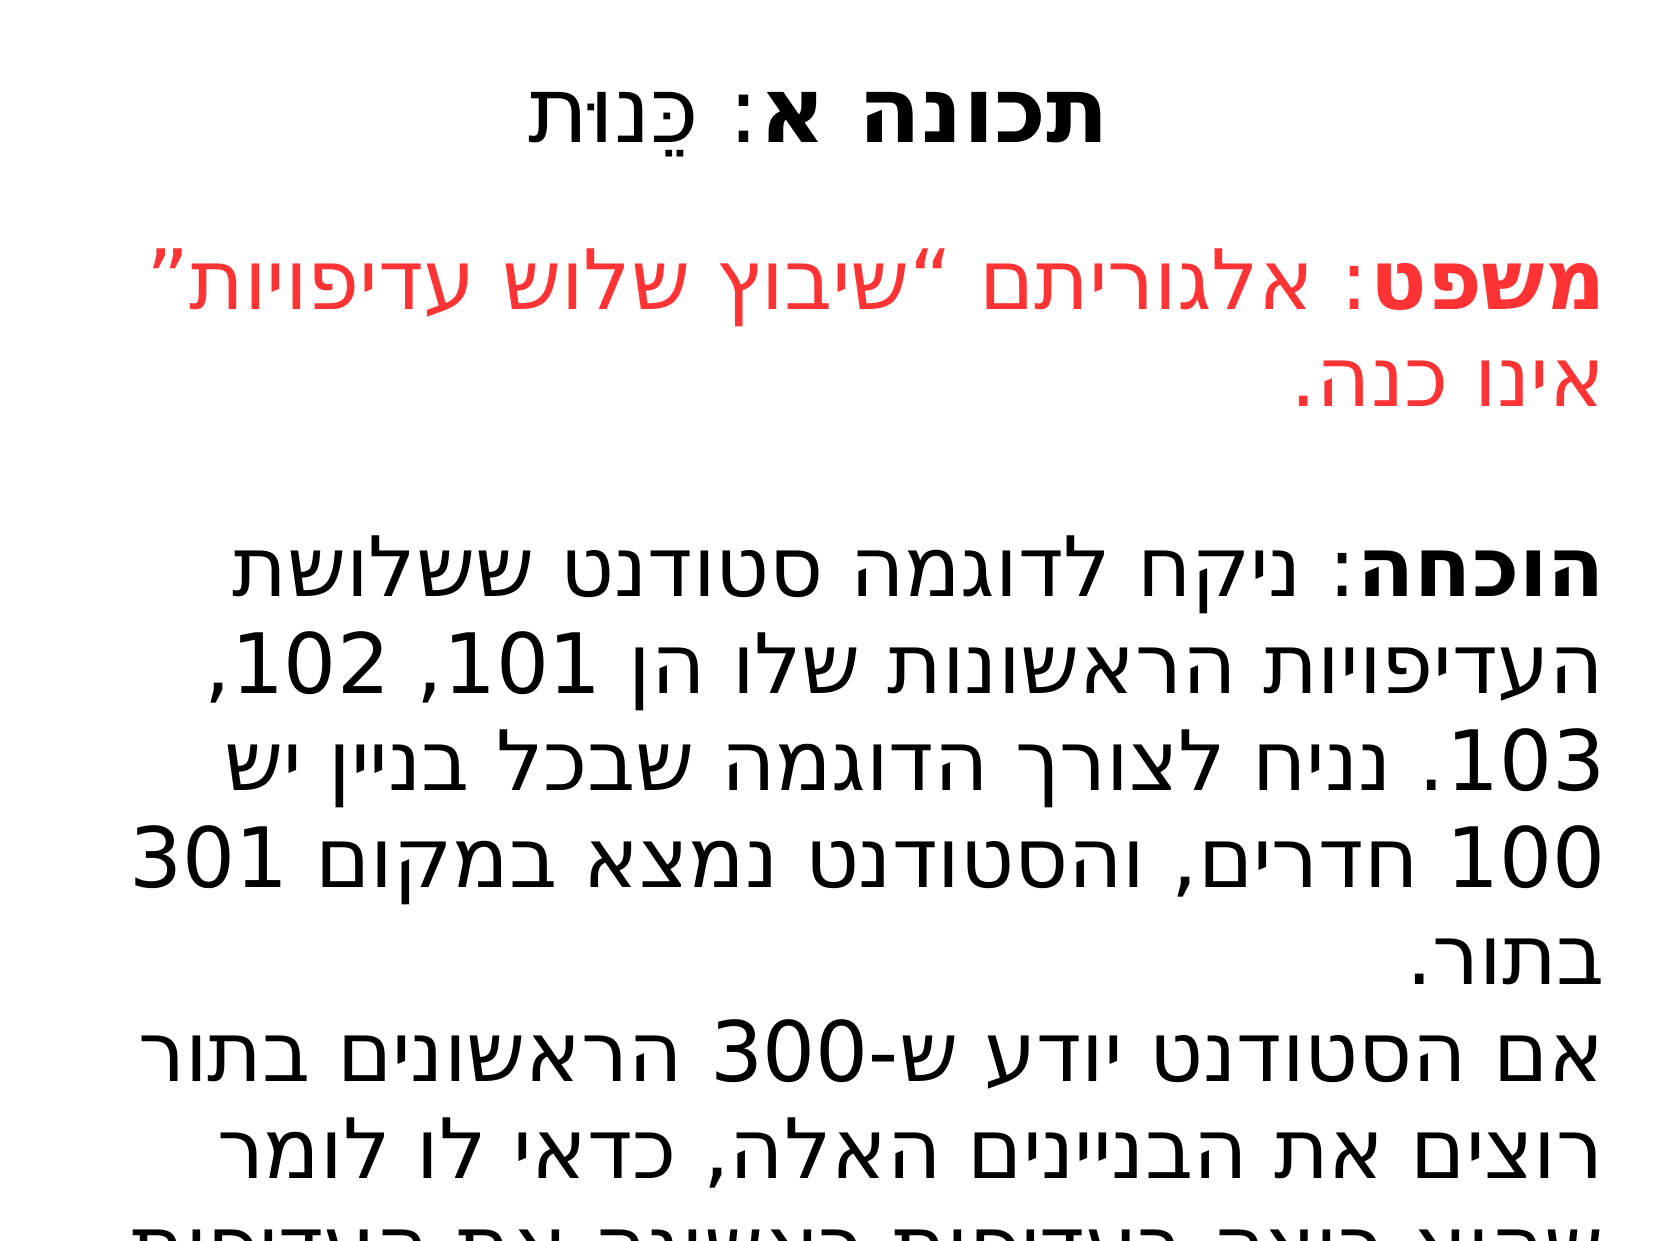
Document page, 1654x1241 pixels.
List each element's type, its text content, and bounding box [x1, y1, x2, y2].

title תכונה א: כֵּנוּת [75, 58, 1564, 163]
text_box משפט: אלגוריתם “שיבוץ שלוש עדיפויות” אינו כנה. הוכחה: ניקח לדוגמה סטודנט ששלושת העדיפויות הראשונות שלו הן 101, 102, 103. נניח לצורך הדוגמה שבכל בניין יש 100 חדרים, והסטודנט נמצא במקום 301 בתור. אם הסטודנט יודע ש-300 הראשונים בתור רוצים את הבניינים האלה, כדאי לו לומר שהוא רוצה בעדיפות ראשונה את העדיפות הרביעית שלו – זה טוב יותר מלקבל חדר באקראי. *** [30, 225, 1621, 1241]
